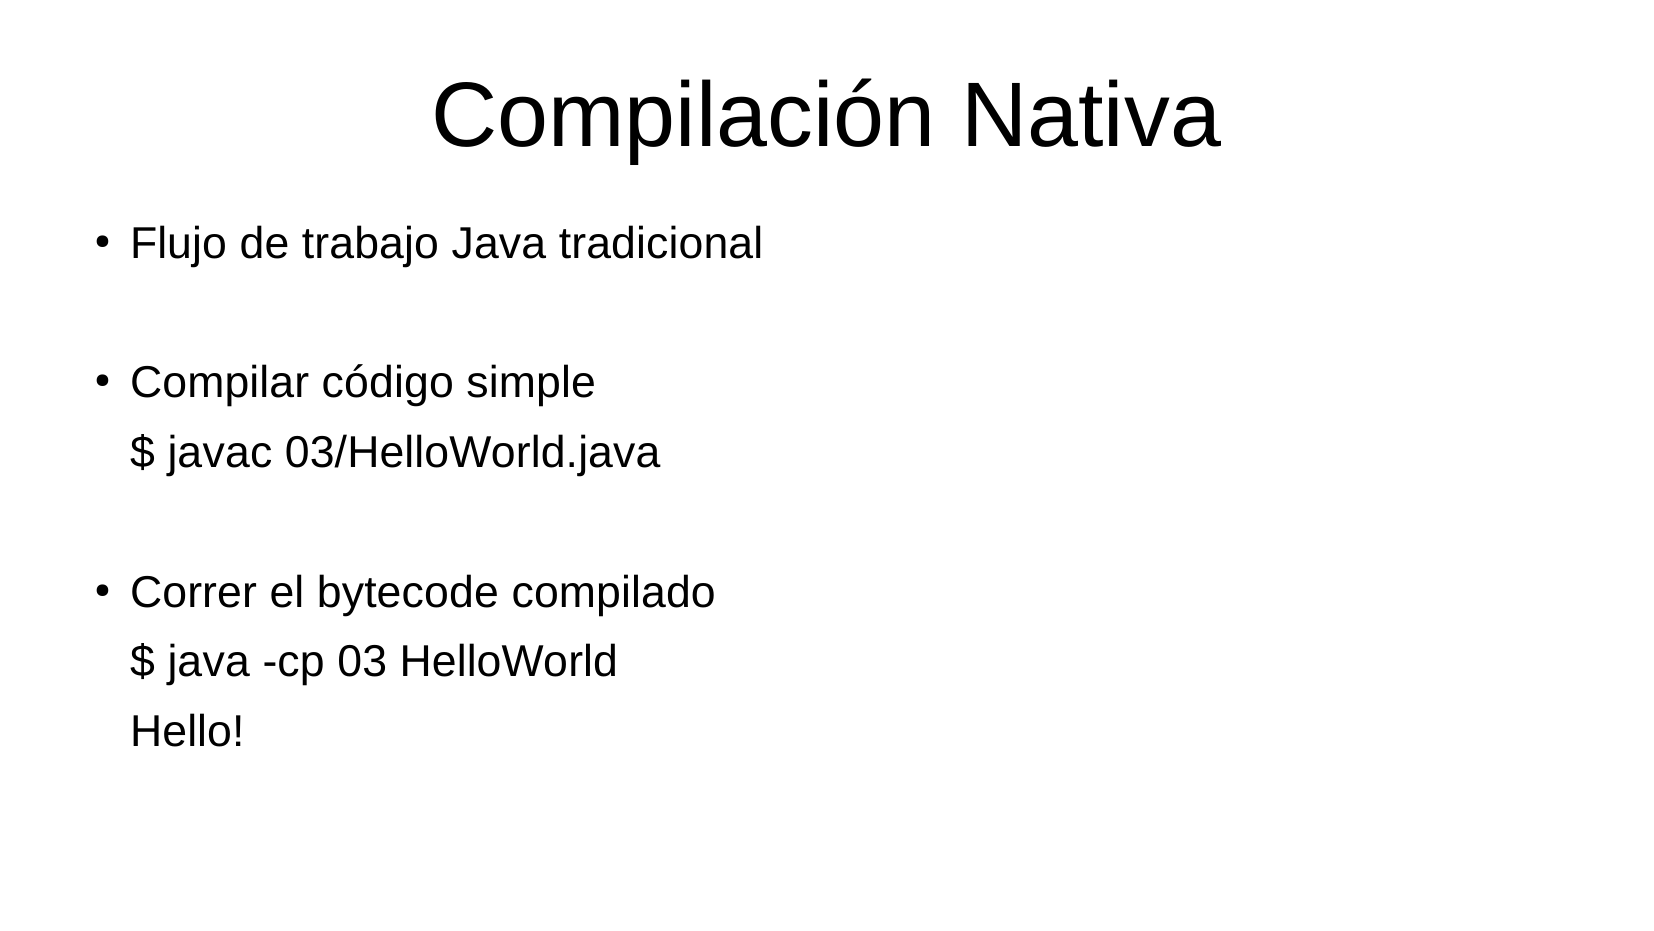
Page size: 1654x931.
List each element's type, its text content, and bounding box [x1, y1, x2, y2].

list Flujo de trabajo Java tradicional Compilar código simple $ javac 03/HelloWorld.java Correr el bytecode compilado $ java -cp 03 HelloWorld Hello! [82, 217, 1571, 758]
title Compilación Nativa [82, 37, 1571, 193]
